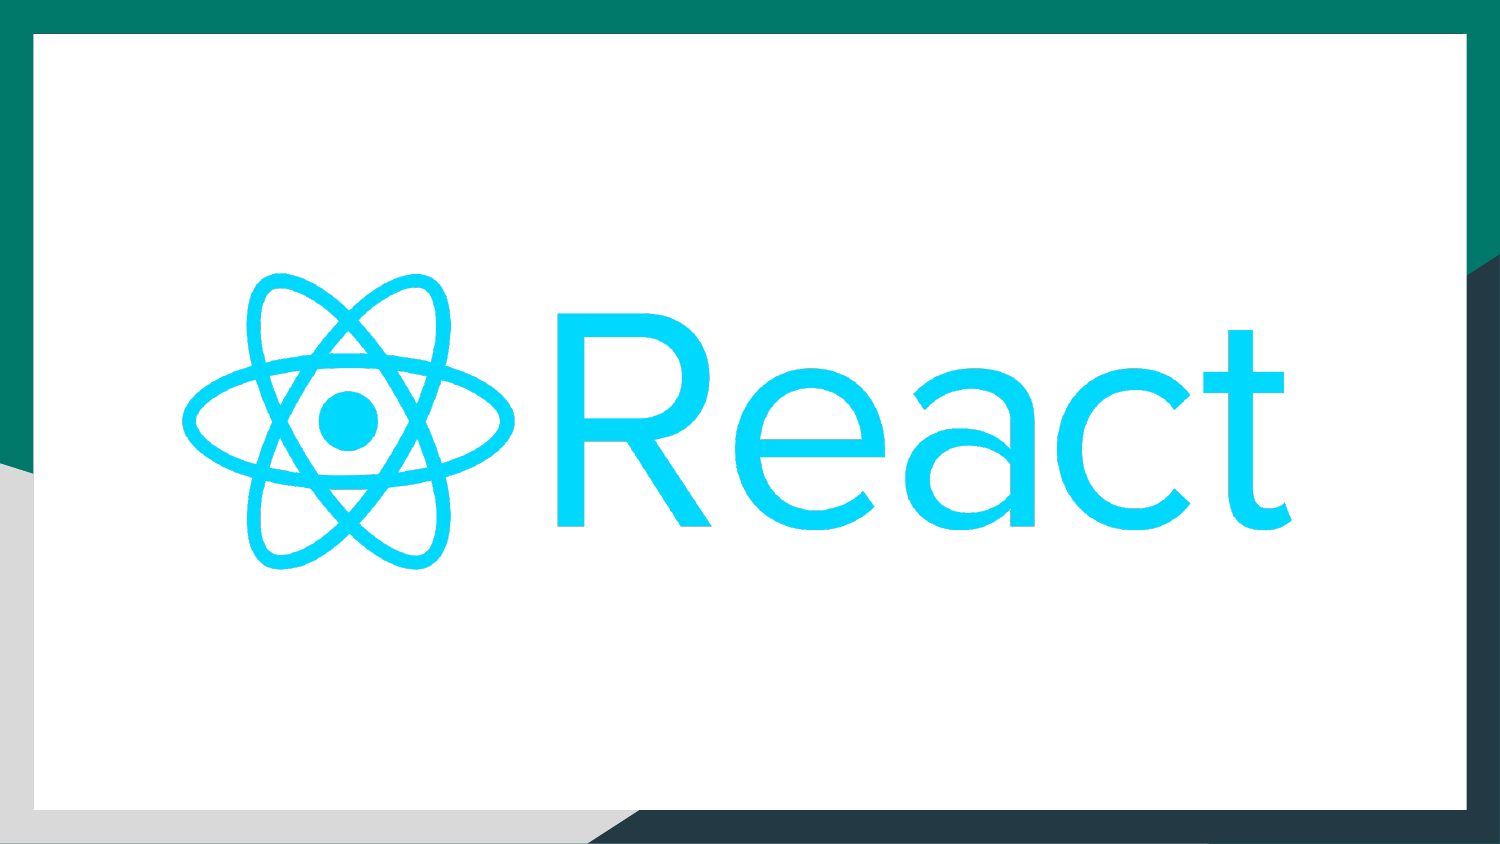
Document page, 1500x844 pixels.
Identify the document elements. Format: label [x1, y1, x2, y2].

picture [175, 105, 1301, 739]
